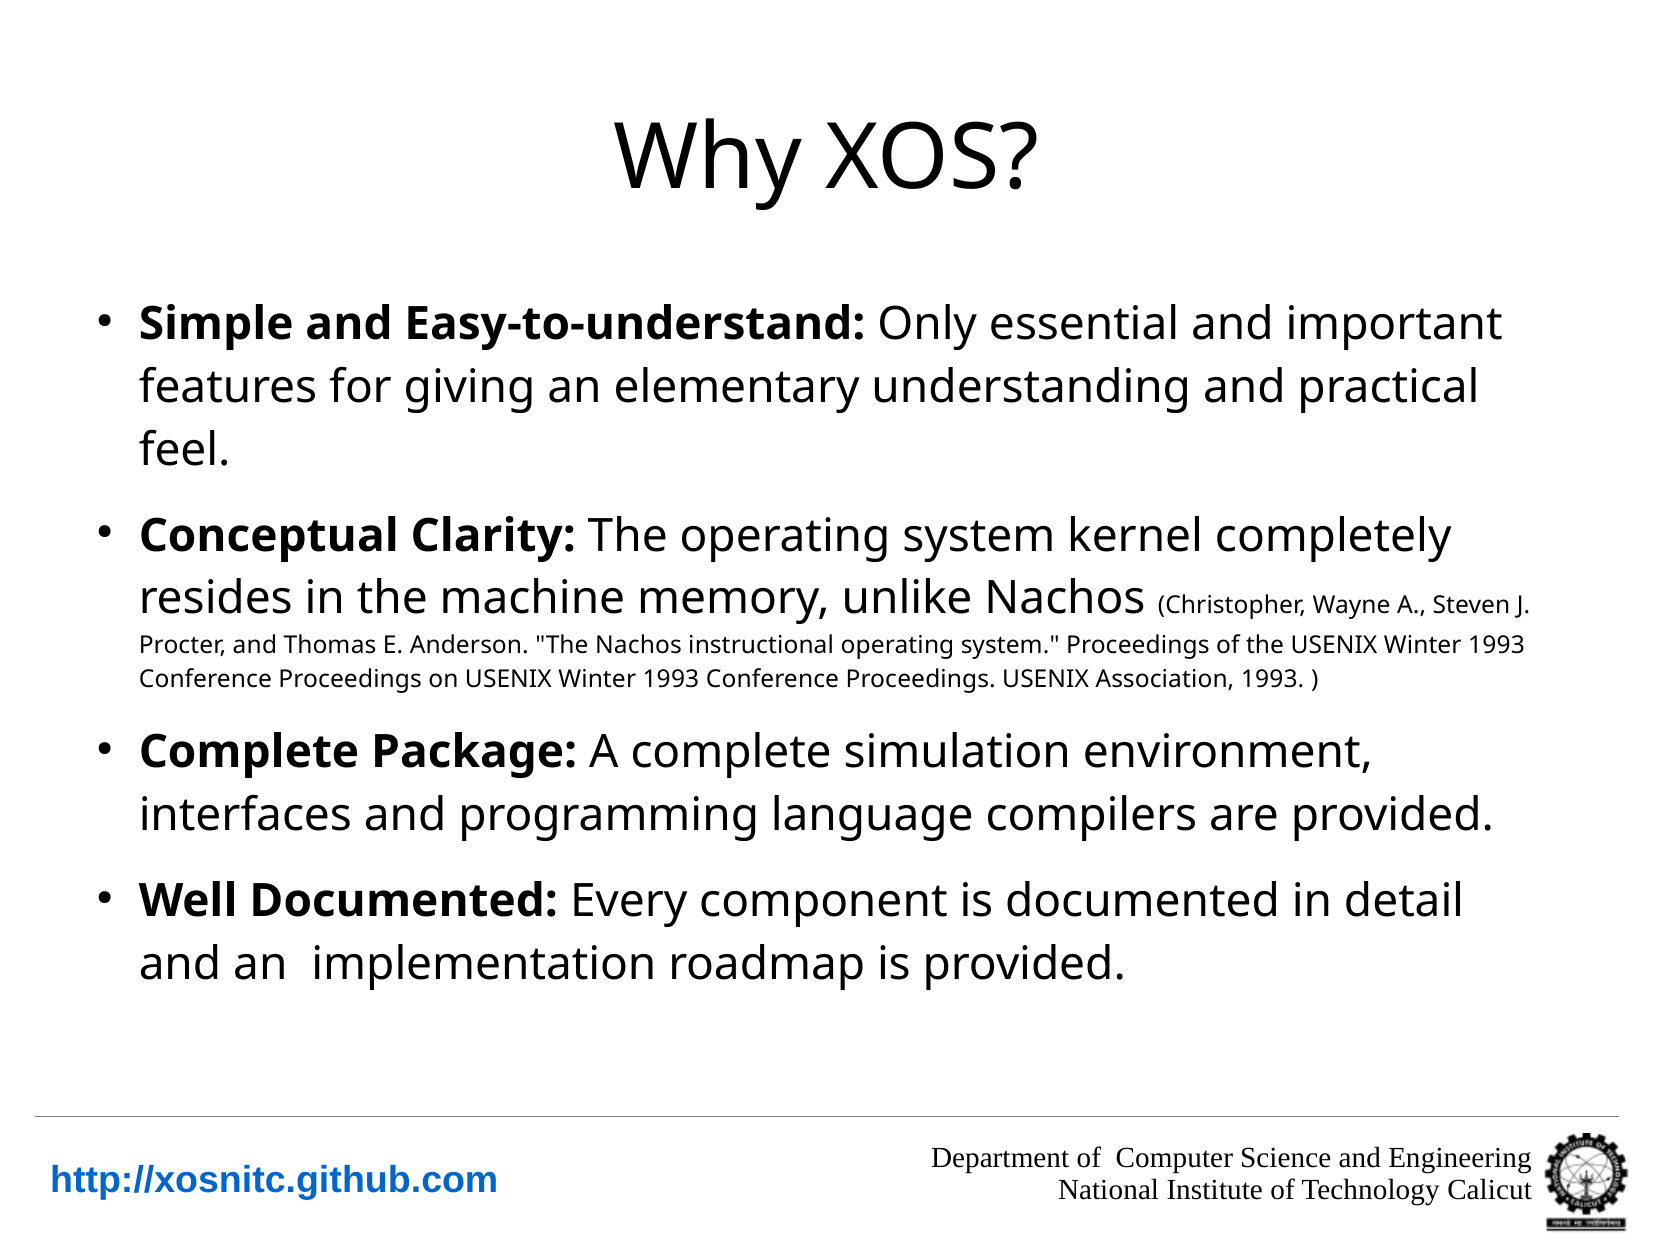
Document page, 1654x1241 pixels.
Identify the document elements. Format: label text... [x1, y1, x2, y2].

picture [1542, 1133, 1630, 1234]
title Why XOS? [82, 49, 1571, 257]
list Simple and Easy-to-understand: Only essential and important features for giving an elementary understanding and practical feel. Conceptual Clarity: The operating system kernel completely resides in the machine memory, unlike Nachos (Christopher, Wayne A., Steven J. Procter, and Thomas E. Anderson. "The Nachos instructional operating system." Proceedings of the USENIX Winter 1993 Conference Proceedings on USENIX Winter 1993 Conference Proceedings. USENIX Association, 1993. ) Complete Package: A complete simulation environment, interfaces and programming language compilers are provided. Well Documented: Every component is documented in detail and an implementation roadmap is provided. [82, 290, 1538, 1010]
